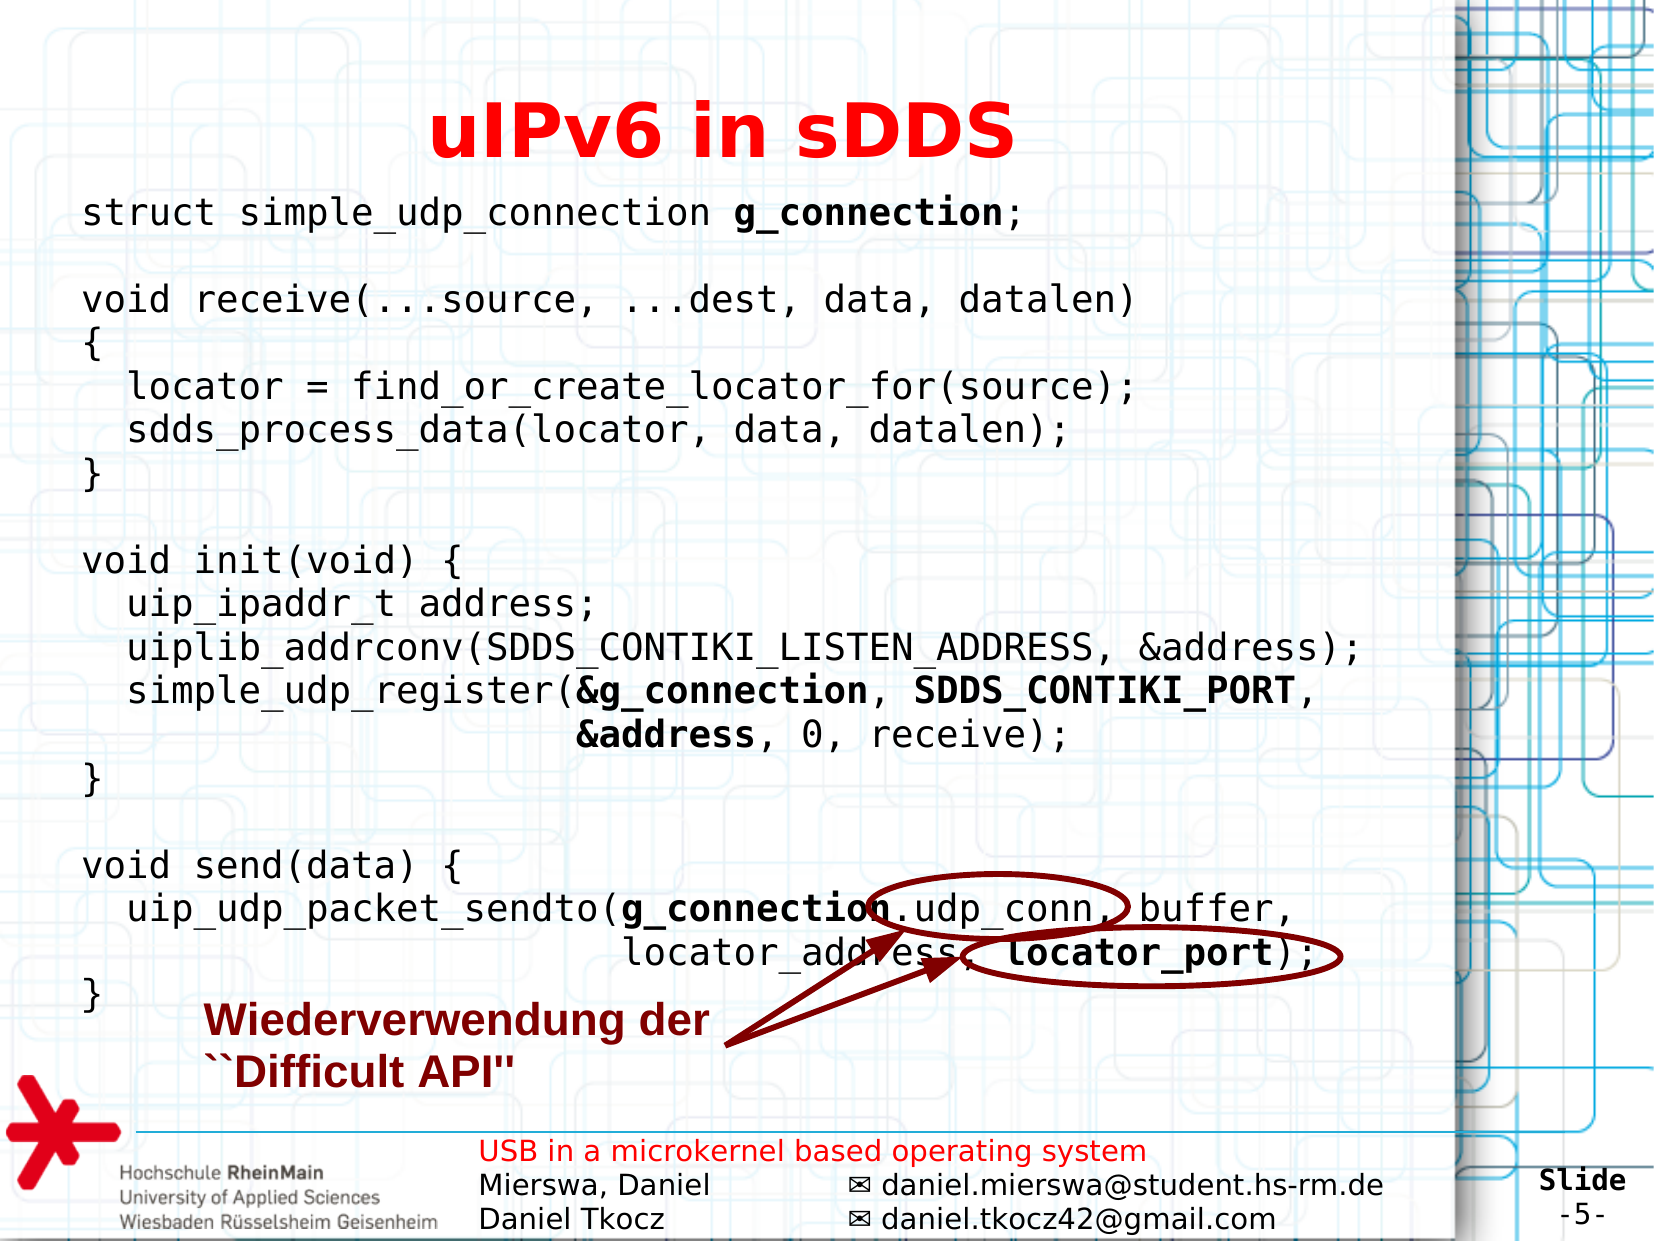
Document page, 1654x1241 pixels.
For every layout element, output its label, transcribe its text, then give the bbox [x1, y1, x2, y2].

text_box struct simple_udp_connection g_connection; void receive(...source, ...dest, data, datalen) { locator = find_or_create_locator_for(source); sdds_process_data(locator, data, datalen); } void init(void) { uip_ipaddr_t address; uiplib_addrconv(SDDS_CONTIKI_LISTEN_ADDRESS, &address); simple_udp_register(&g_connection, SDDS_CONTIKI_PORT, &address, 0, receive); } void send(data) { uip_udp_packet_sendto(g_connection.udp_conn, buffer, locator_address, locator_port); } [966, 931, 1337, 983]
title uIPv6 in sDDS [29, 47, 1418, 216]
text_box struct simple_udp_connection g_connection; void receive(...source, ...dest, data, datalen) { locator = find_or_create_locator_for(source); sdds_process_data(locator, data, datalen); } void init(void) { uip_ipaddr_t address; uiplib_addrconv(SDDS_CONTIKI_LISTEN_ADDRESS, &address); simple_udp_register(&g_connection, SDDS_CONTIKI_PORT, &address, 0, receive); } void send(data) { uip_udp_packet_sendto(g_connection.udp_conn, buffer, locator_address, locator_port); } [759, 933, 975, 1029]
text_box struct simple_udp_connection g_connection; void receive(...source, ...dest, data, datalen) { locator = find_or_create_locator_for(source); sdds_process_data(locator, data, datalen); } void init(void) { uip_ipaddr_t address; uiplib_addrconv(SDDS_CONTIKI_LISTEN_ADDRESS, &address); simple_udp_register(&g_connection, SDDS_CONTIKI_PORT, &address, 0, receive); } void send(data) { uip_udp_packet_sendto(g_connection.udp_conn, buffer, locator_address, locator_port); } [872, 877, 1124, 936]
text_box Wiederverwendung der ``Difficult API'' [188, 986, 726, 1105]
picture [0, 0, 1654, 1241]
text_box struct simple_udp_connection g_connection; void receive(...source, ...dest, data, datalen) { locator = find_or_create_locator_for(source); sdds_process_data(locator, data, datalen); } void init(void) { uip_ipaddr_t address; uiplib_addrconv(SDDS_CONTIKI_LISTEN_ADDRESS, &address); simple_udp_register(&g_connection, SDDS_CONTIKI_PORT, &address, 0, receive); } void send(data) { uip_udp_packet_sendto(g_connection.udp_conn, buffer, locator_address, locator_port); } [53, 183, 1388, 1087]
